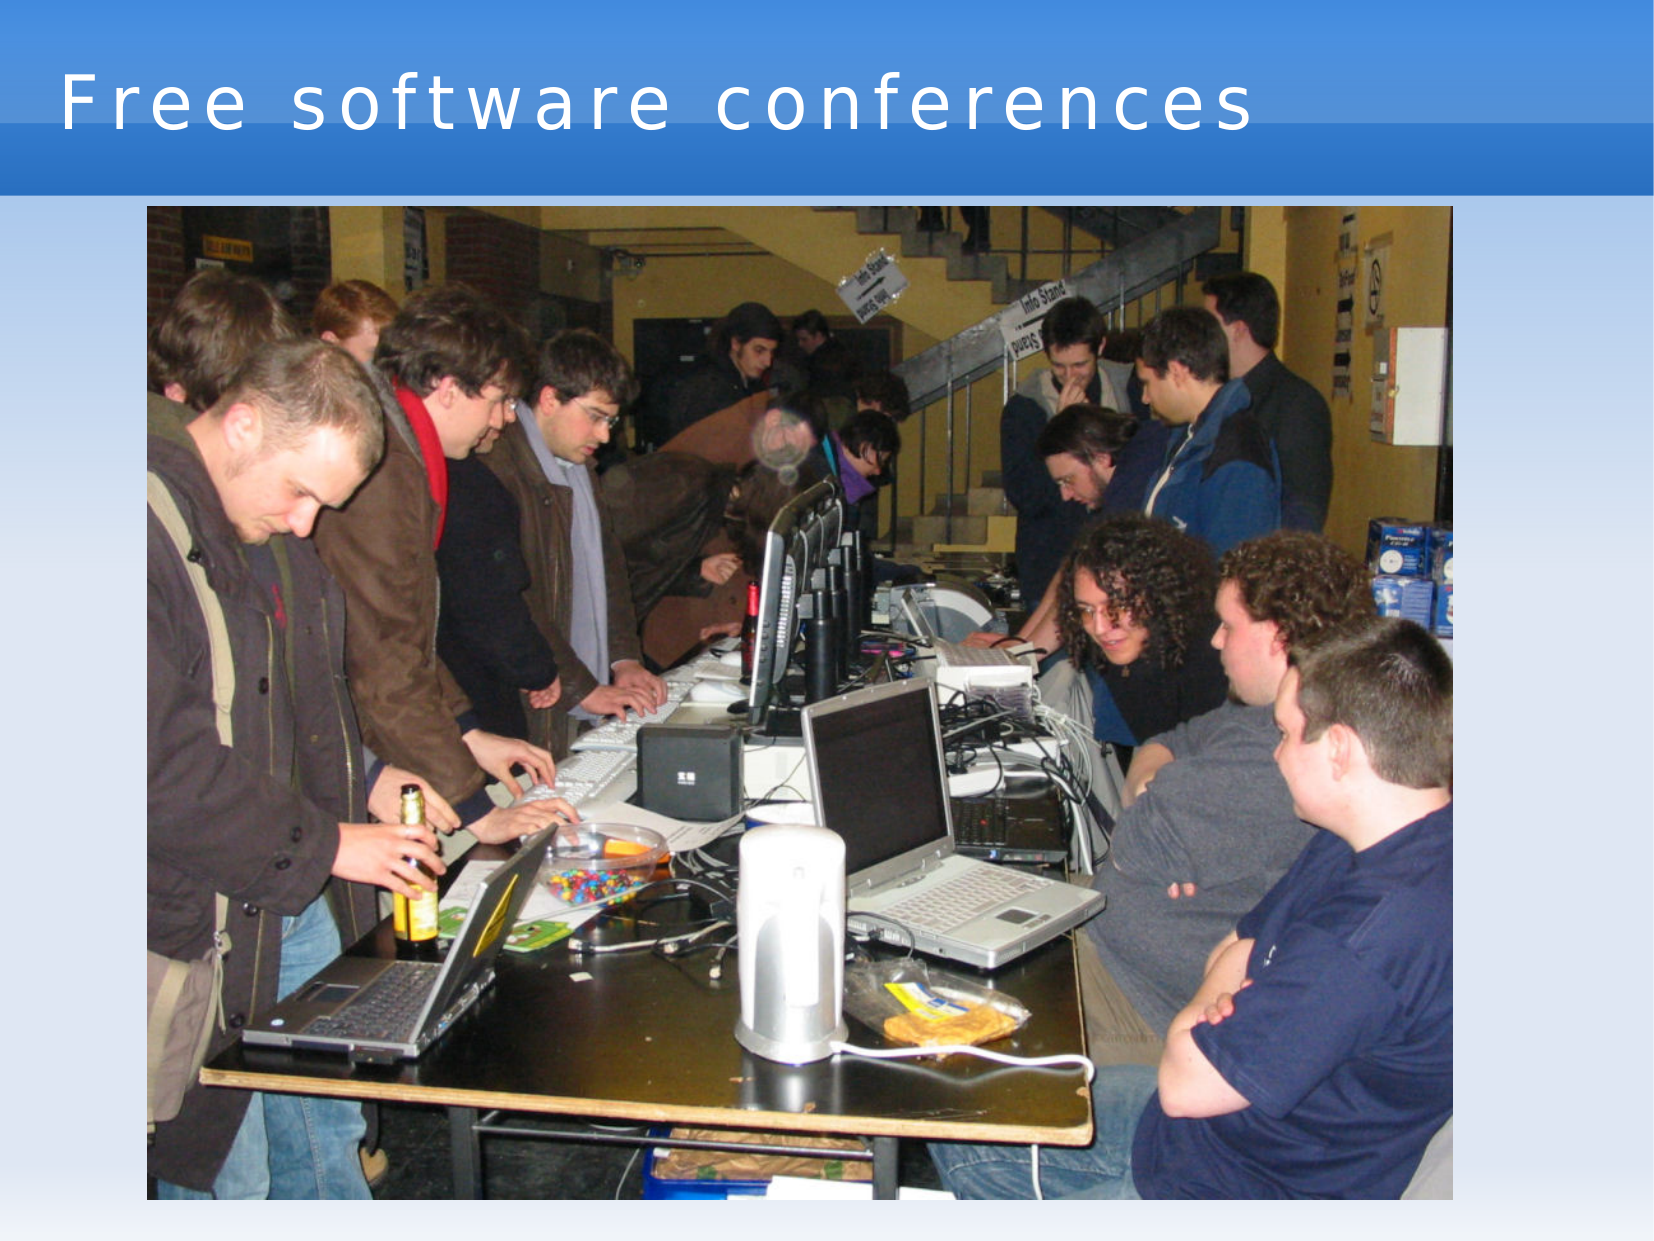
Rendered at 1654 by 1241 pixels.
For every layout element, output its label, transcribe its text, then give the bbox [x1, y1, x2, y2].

title Free software conferences [59, 29, 1270, 178]
picture [0, 0, 1654, 1241]
